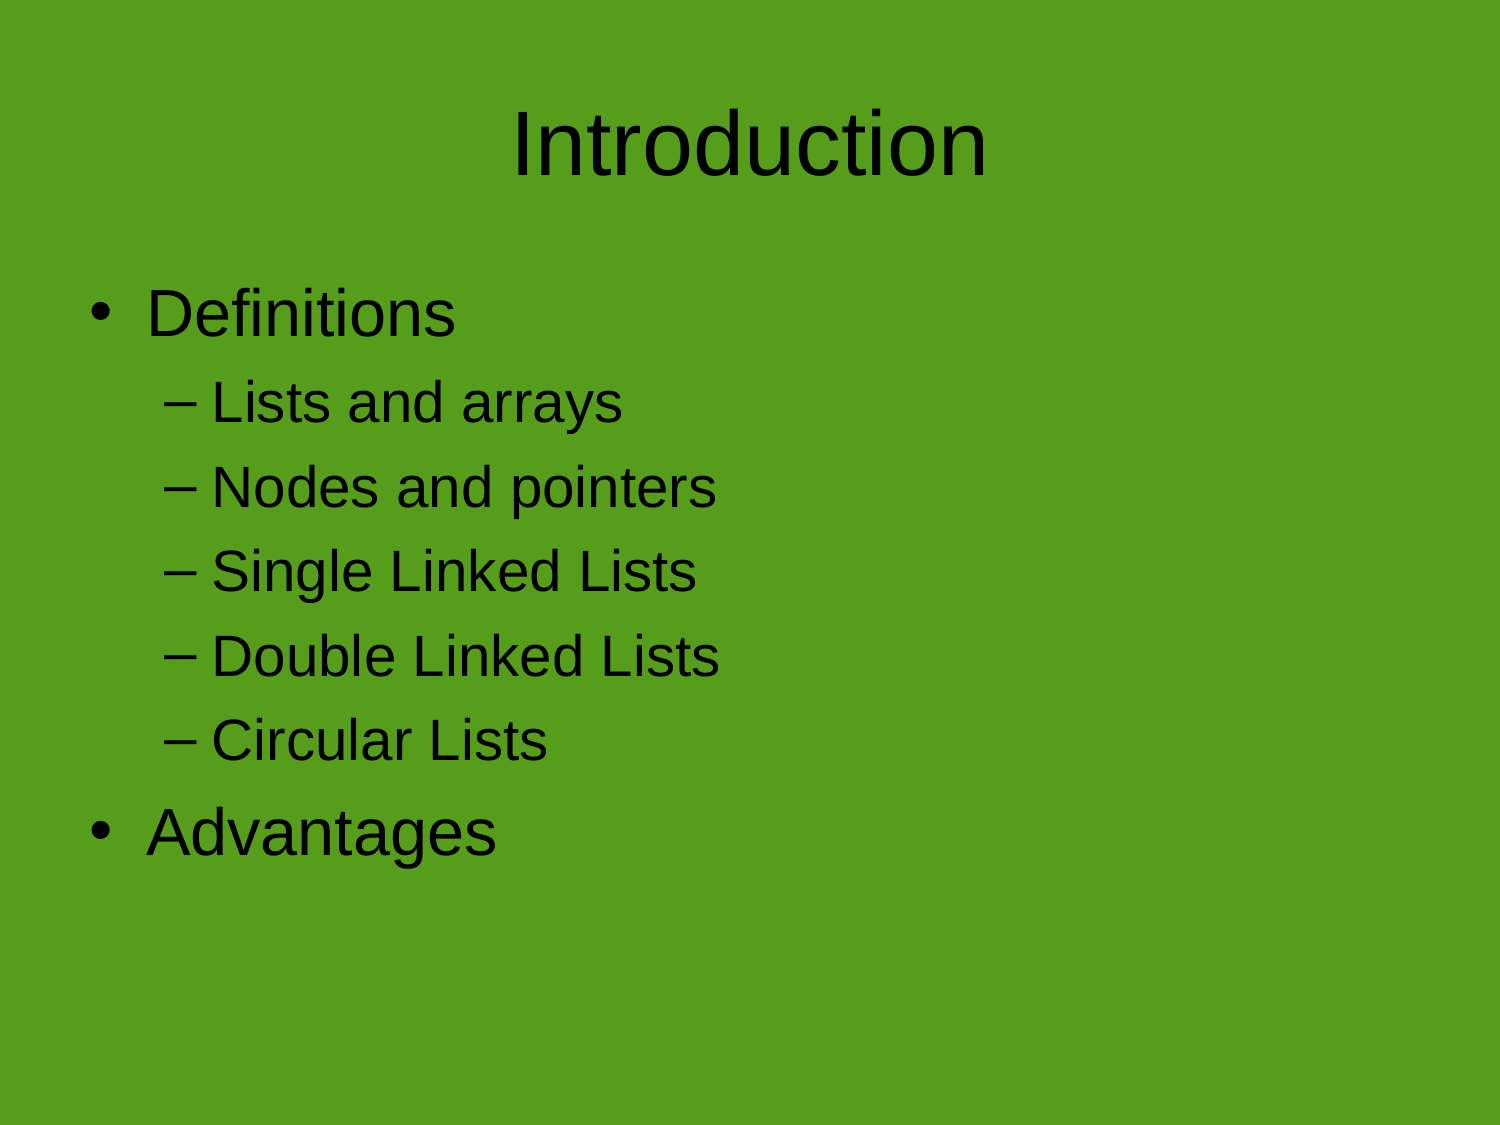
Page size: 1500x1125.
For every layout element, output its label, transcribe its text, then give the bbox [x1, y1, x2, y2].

list Definitions Lists and arrays Nodes and pointers Single Linked Lists Double Linked Lists Circular Lists Advantages [75, 262, 1426, 1005]
title Introduction [75, 45, 1426, 233]
